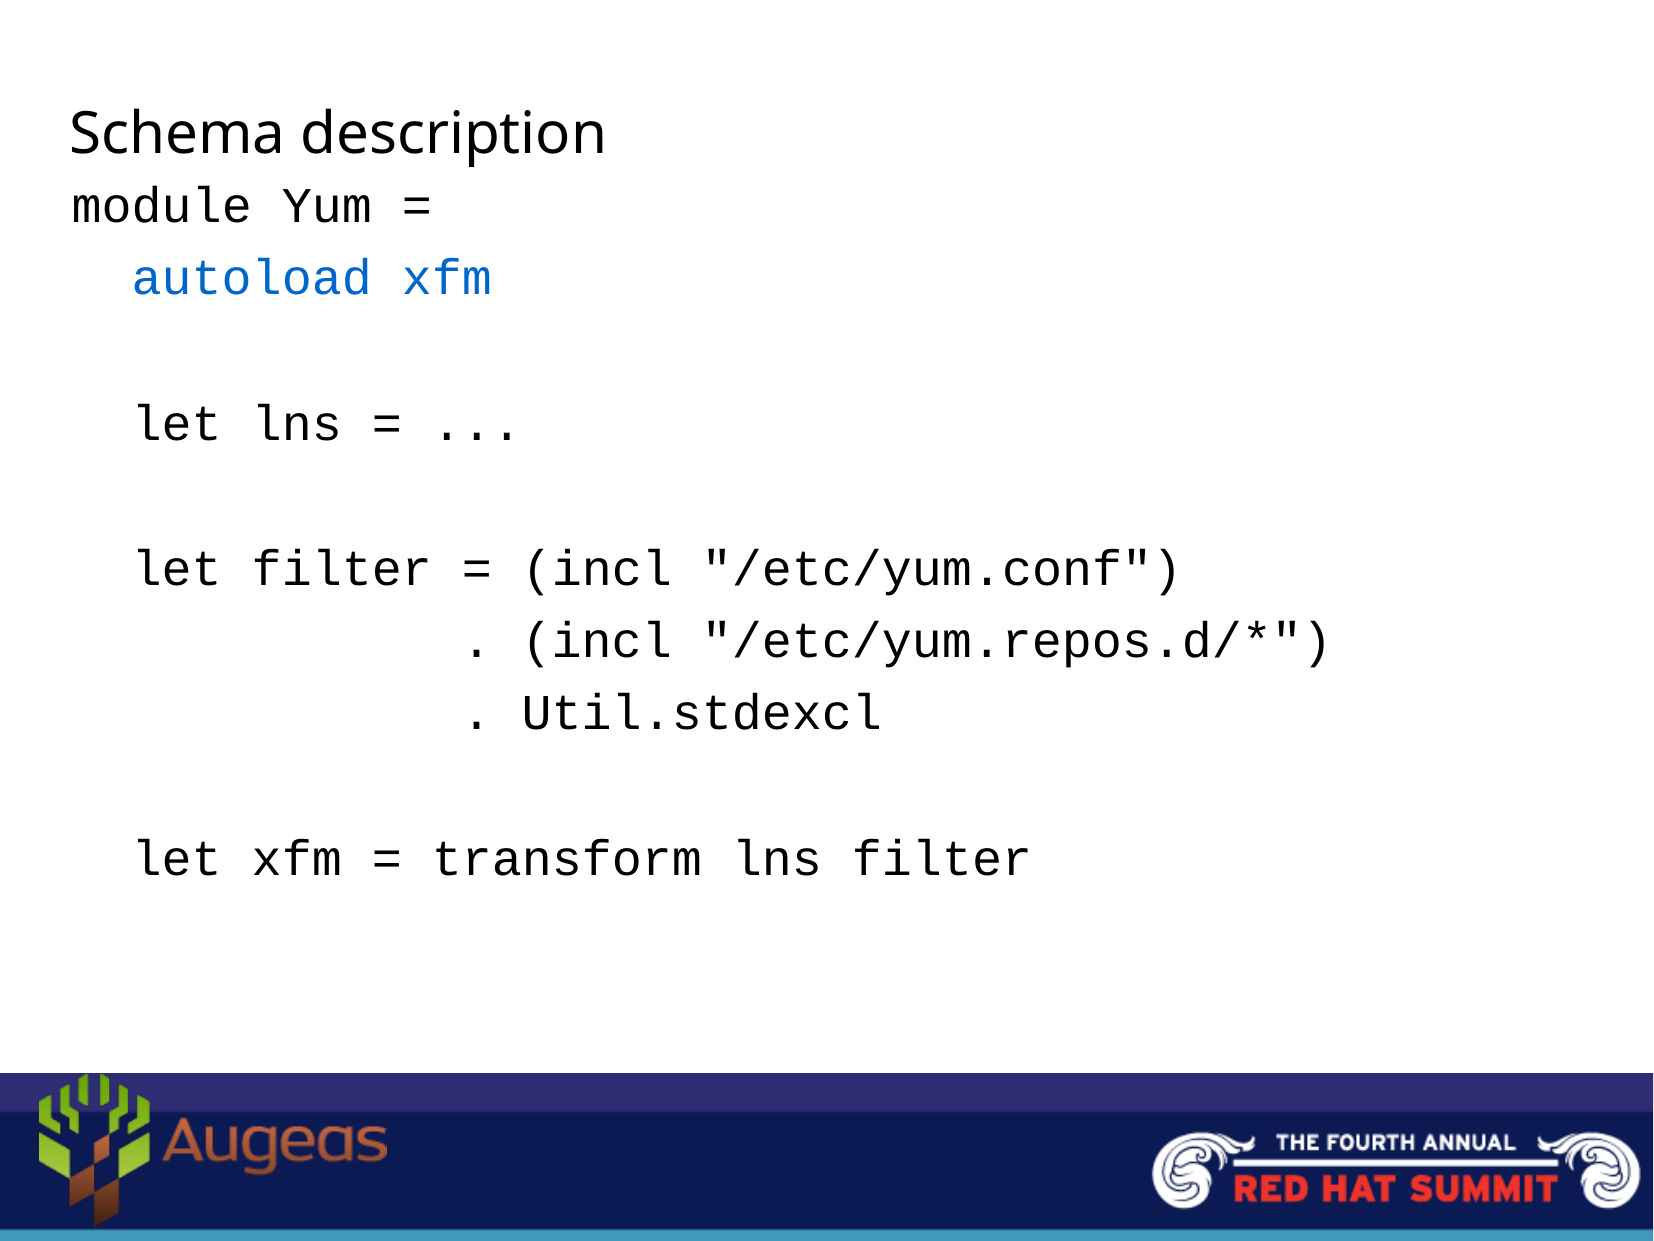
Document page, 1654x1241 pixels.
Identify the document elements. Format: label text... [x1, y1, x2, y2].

list module Yum = autoload xfm let lns = ... let filter = (incl "/etc/yum.conf") . (incl "/etc/yum.repos.d/*") . Util.stdexcl let xfm = transform lns filter [71, 180, 1495, 1089]
title Schema description [69, 71, 1501, 190]
picture [0, 1073, 1654, 1241]
